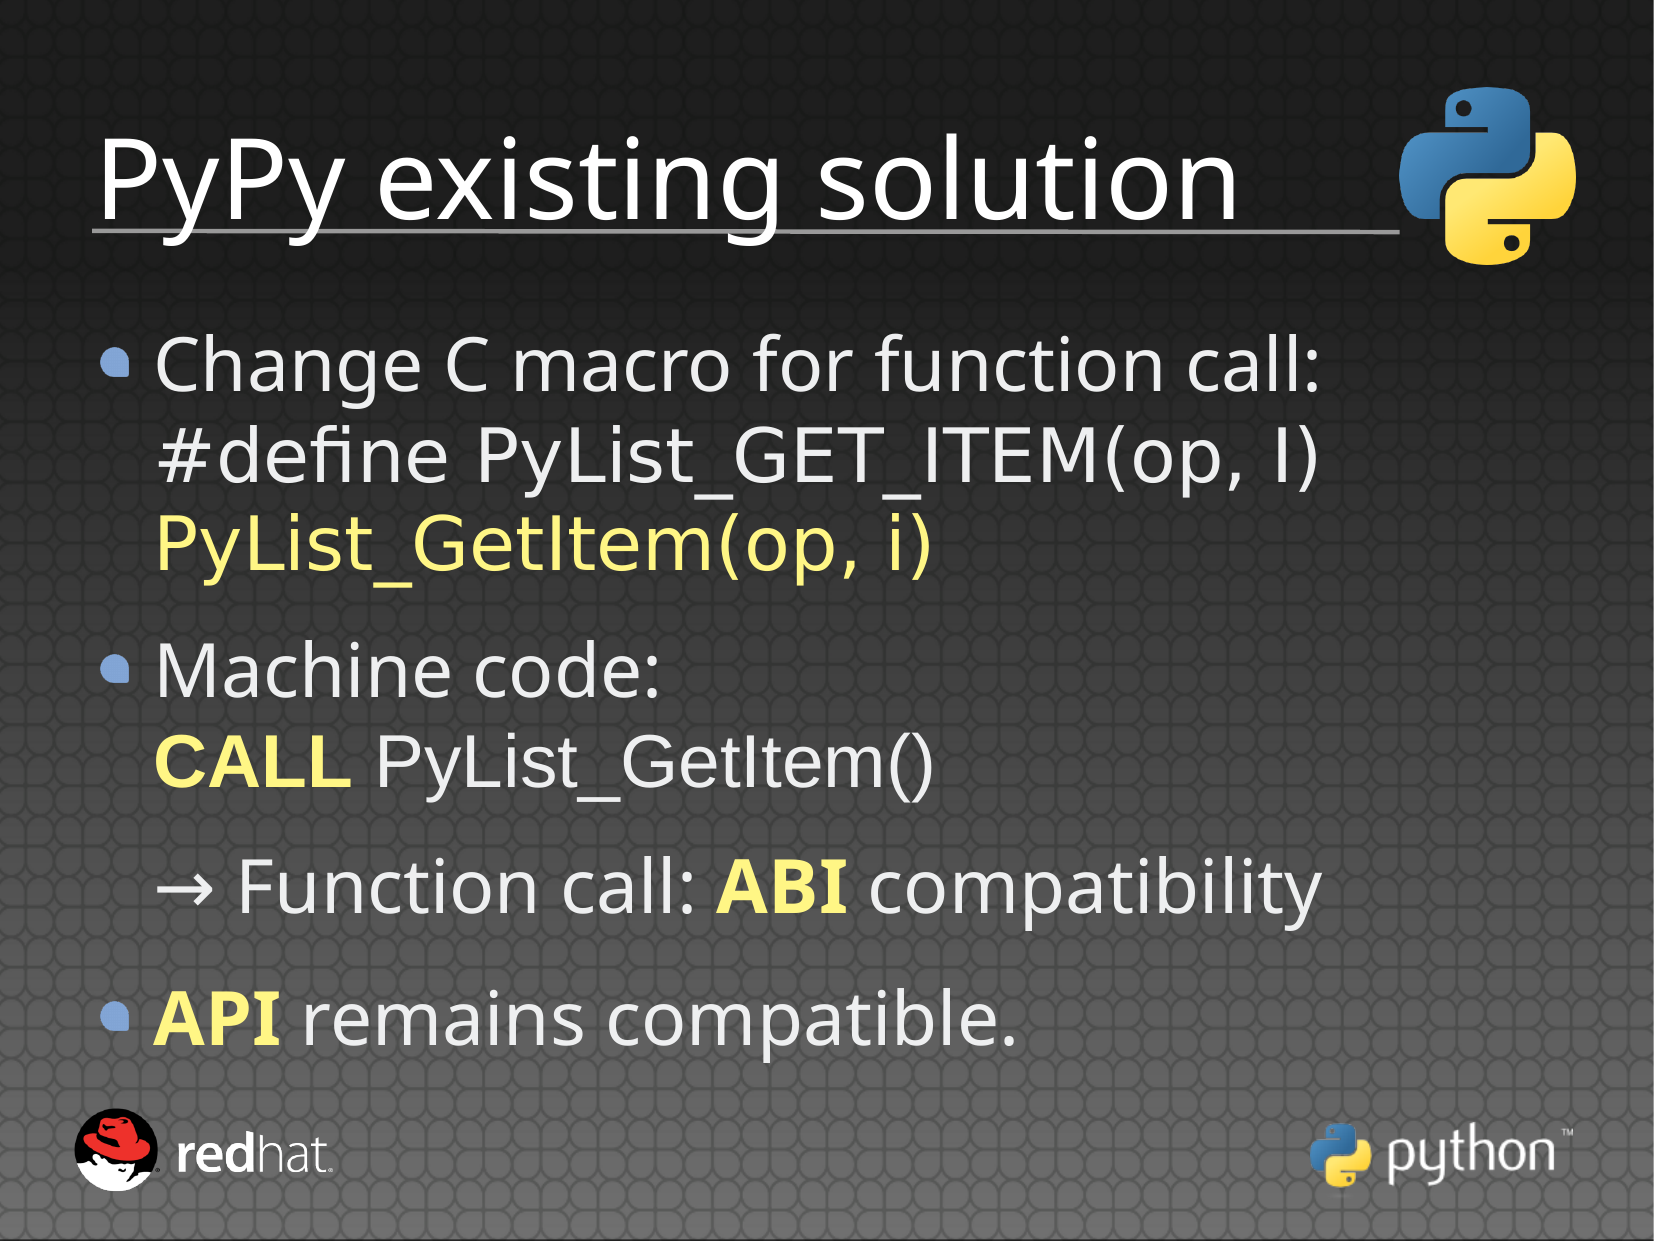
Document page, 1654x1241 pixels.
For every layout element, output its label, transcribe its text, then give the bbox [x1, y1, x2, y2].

title PyPy existing solution [94, 100, 1426, 251]
list Change C macro for function call: #define PyList_GET_ITEM(op, I) PyList_GetItem(op, i) Machine code: CALL PyList_GetItem() → Function call: ABI compatibility API remains compatible. [82, 311, 1571, 1051]
picture [0, 0, 1654, 1241]
